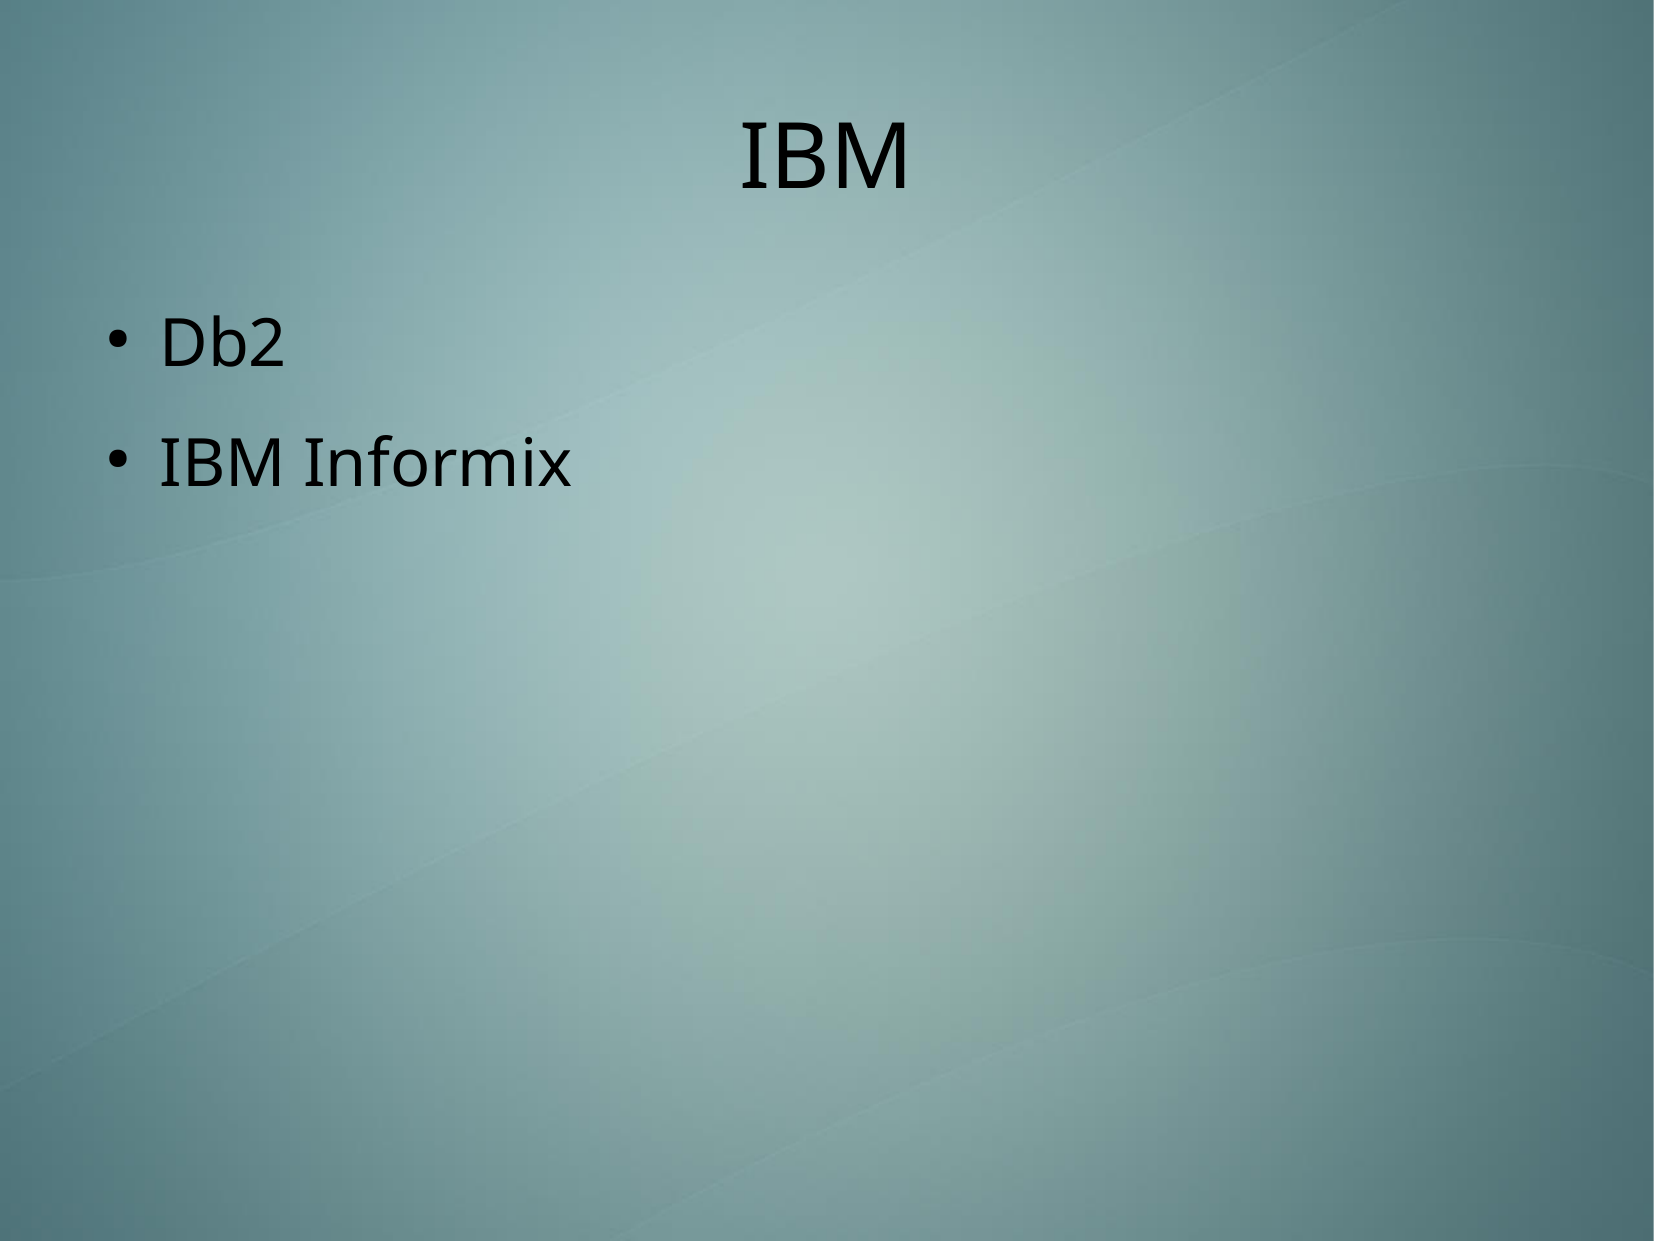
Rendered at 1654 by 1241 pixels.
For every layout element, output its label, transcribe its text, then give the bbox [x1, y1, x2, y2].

title IBM [82, 49, 1571, 257]
list Db2 IBM Informix [88, 295, 1577, 1015]
picture [0, 0, 1654, 1241]
